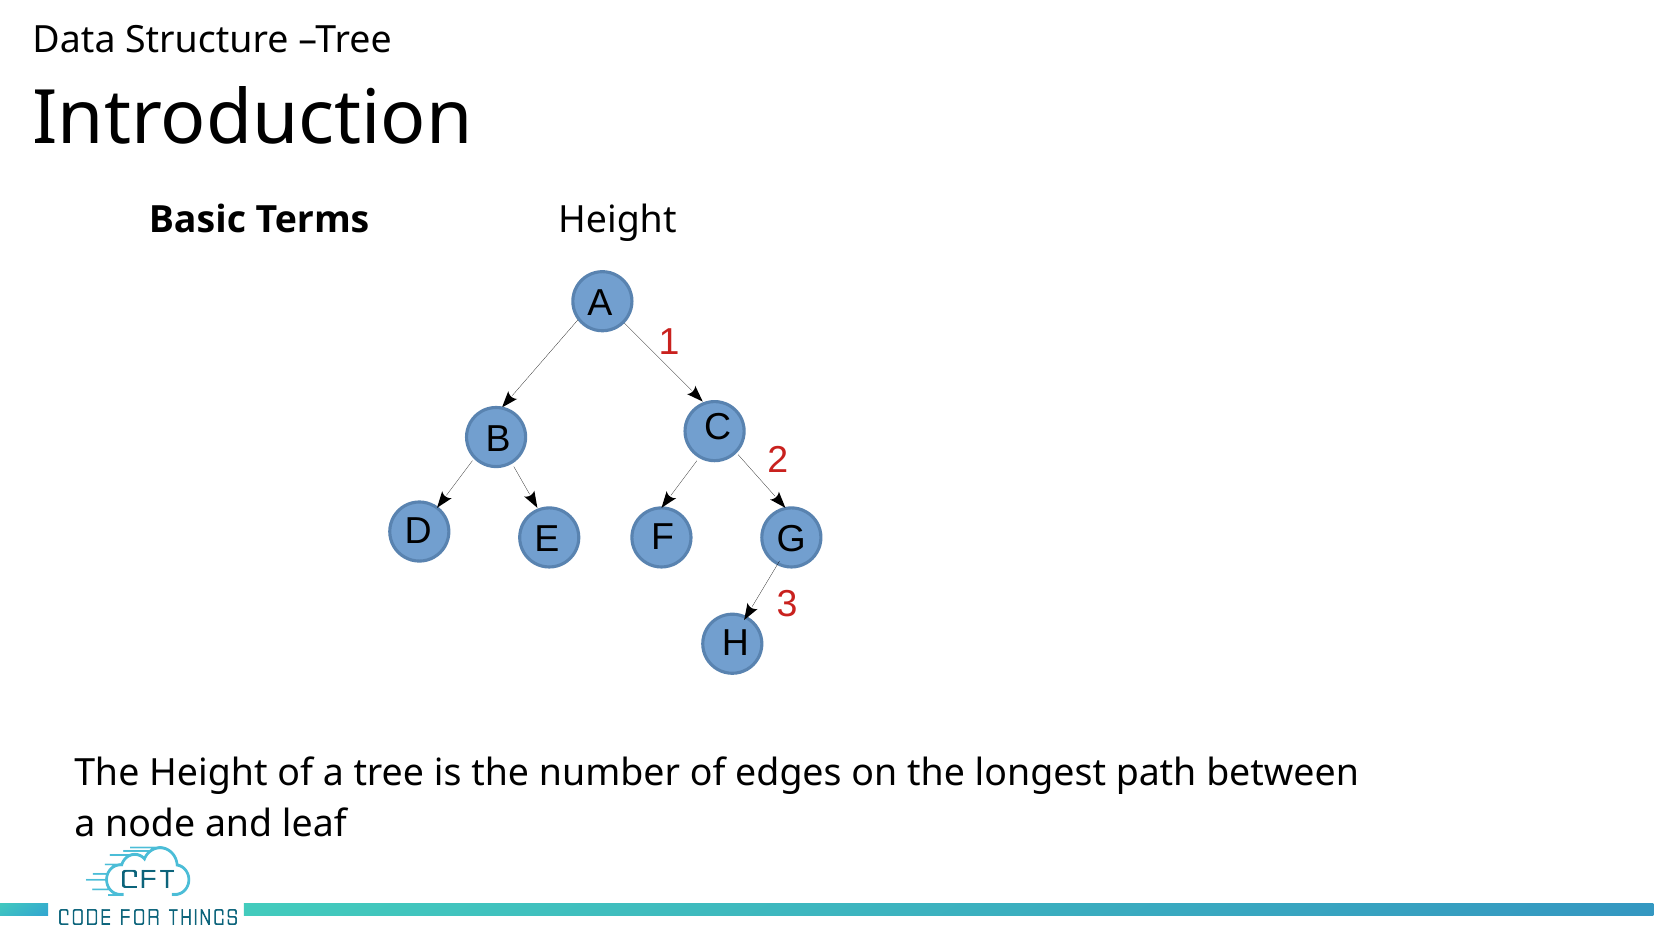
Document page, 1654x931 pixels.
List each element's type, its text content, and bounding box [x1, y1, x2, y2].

text_box B [470, 409, 526, 467]
text_box [445, 516, 449, 547]
text_box Basic Terms [63, 185, 461, 253]
text_box 2 [752, 431, 804, 488]
text_box [628, 286, 632, 316]
title Data Structure –Tree Introduction [32, 12, 1184, 166]
text_box [817, 522, 821, 553]
text_box [466, 423, 470, 451]
text_box E [519, 510, 575, 567]
text_box D [389, 501, 445, 559]
text_box The Height of a tree is the number of edges on the longest path between a node and leaf [59, 738, 1560, 884]
text_box A [572, 273, 628, 331]
text_box G [761, 510, 817, 567]
text_box 1 [643, 312, 695, 370]
text_box C [689, 397, 745, 455]
text_box Height [543, 185, 697, 244]
text_box 3 [761, 575, 813, 632]
text_box [575, 522, 579, 552]
text_box [631, 522, 636, 553]
text_box H [707, 614, 762, 671]
text_box [685, 416, 689, 446]
text_box [697, 455, 732, 461]
picture [59, 884, 237, 925]
text_box [702, 628, 707, 659]
text_box F [636, 507, 692, 565]
